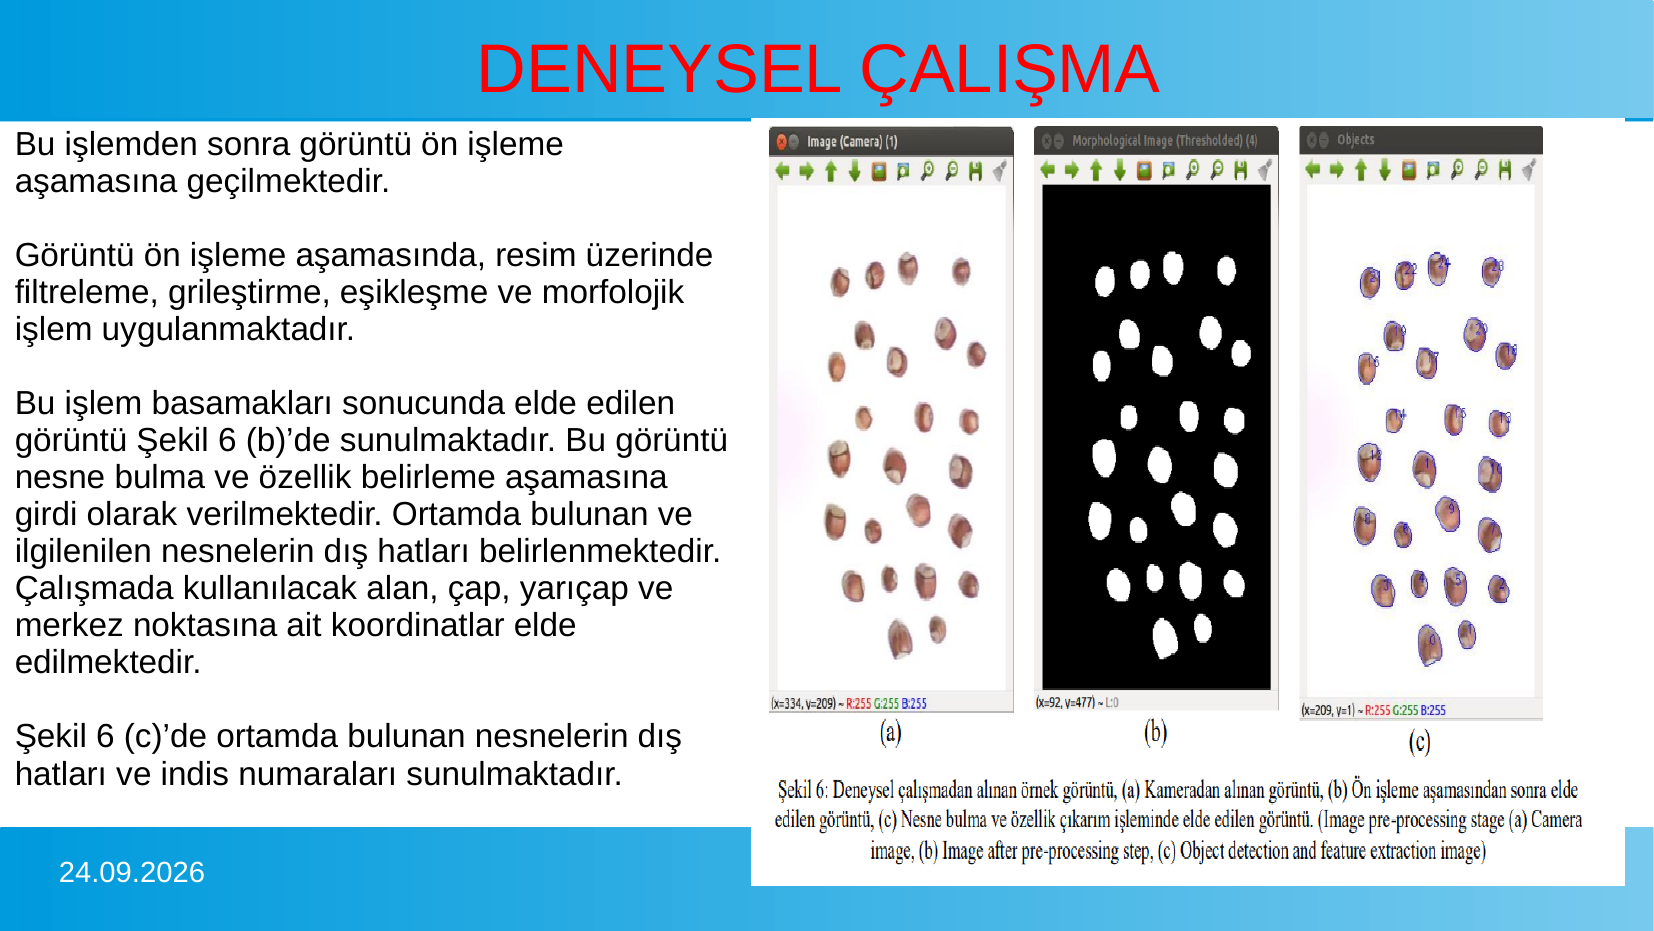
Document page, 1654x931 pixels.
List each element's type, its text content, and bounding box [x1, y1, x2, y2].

text_box Bu işlemden sonra görüntü ön işleme aşamasına geçilmektedir. Görüntü ön işleme aşamasında, resim üzerinde filtreleme, grileştirme, eşikleşme ve morfolojik işlem uygulanmaktadır. Bu işlem basamakları sonucunda elde edilen görüntü Şekil 6 (b)’de sunulmaktadır. Bu görüntü nesne bulma ve özellik belirleme aşamasına girdi olarak verilmektedir. Ortamda bulunan ve ilgilenilen nesnelerin dış hatları belirlenmektedir. Çalışmada kullanılacak alan, çap, yarıçap ve merkez noktasına ait koordinatlar elde edilmektedir. Şekil 6 (c)’de ortamda bulunan nesnelerin dış hatları ve indis numaraları sunulmaktadır. [0, 118, 752, 874]
picture [751, 118, 1625, 886]
title DENEYSEL ÇALIŞMA [59, 29, 1595, 108]
